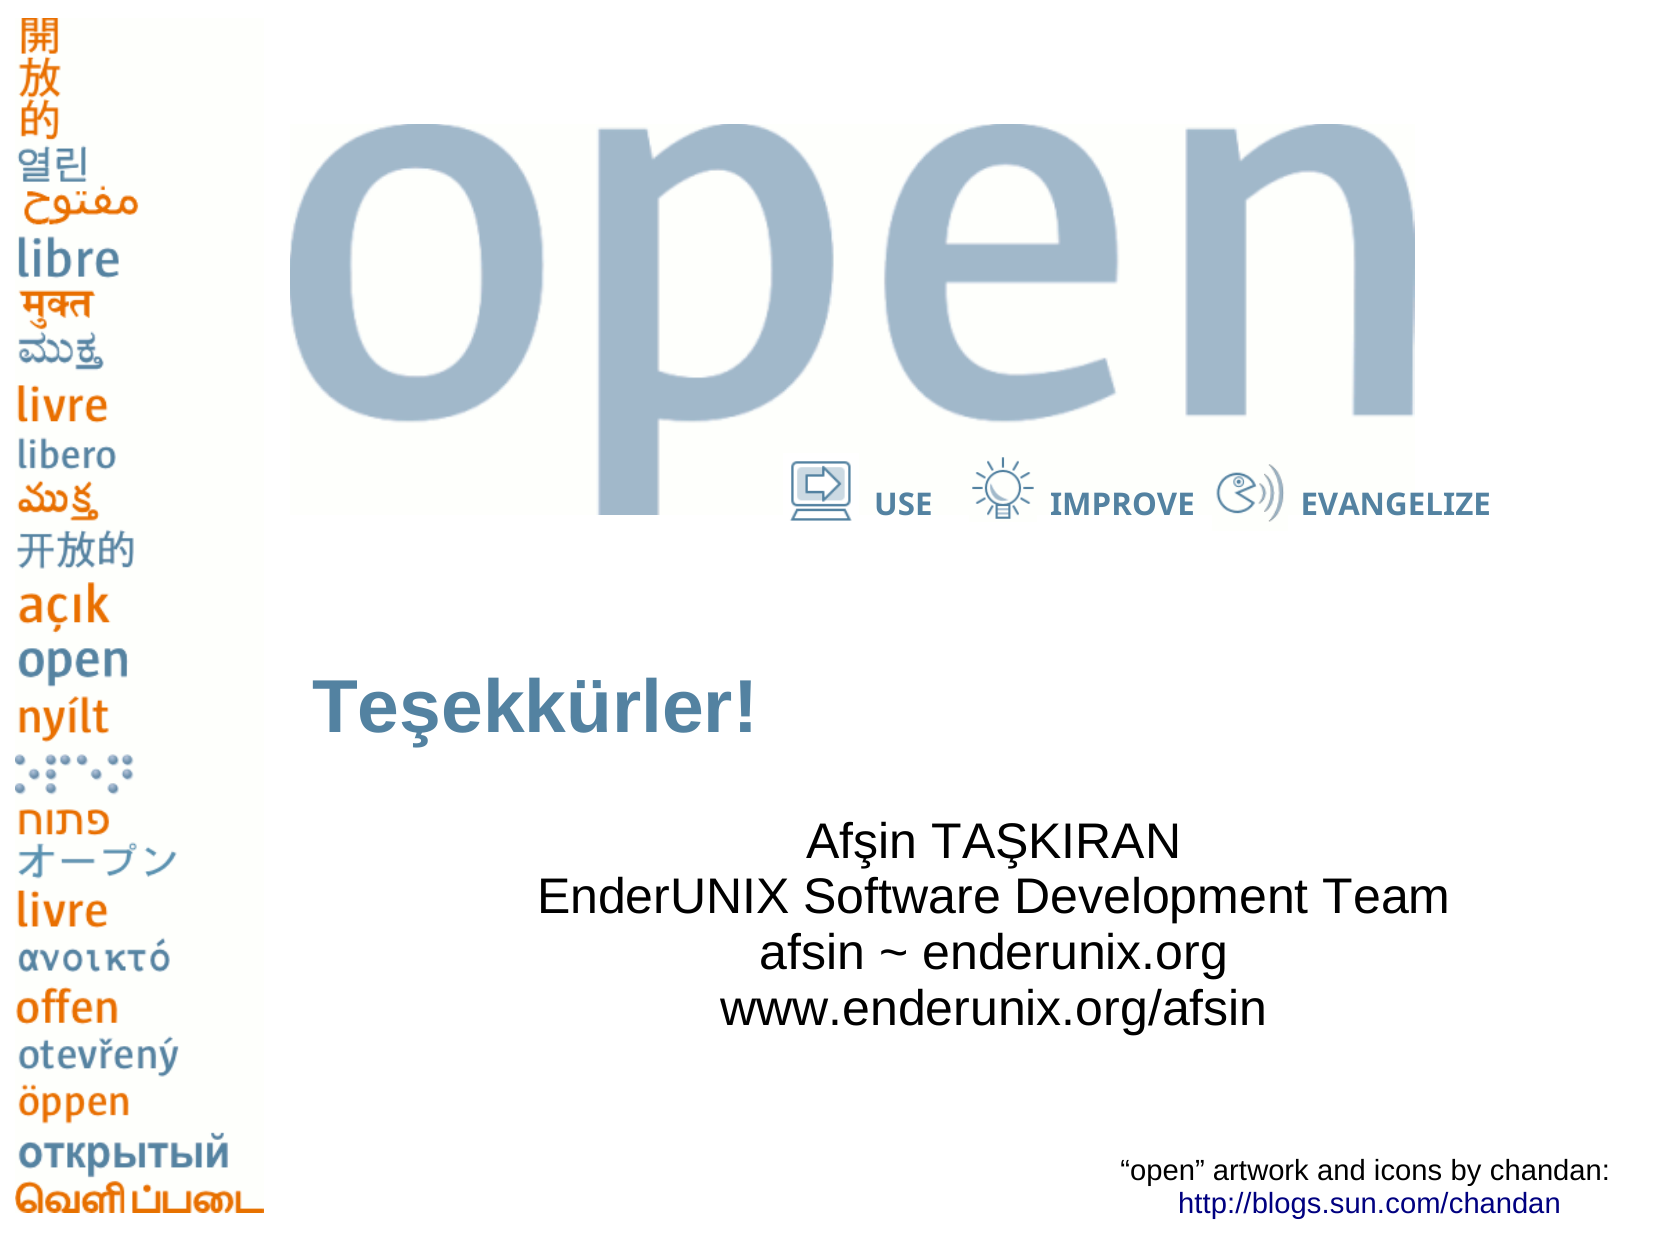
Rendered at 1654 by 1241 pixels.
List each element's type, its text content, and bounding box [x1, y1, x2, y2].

picture [1119, 506, 1126, 515]
picture [15, 18, 264, 1213]
picture [1346, 497, 1352, 506]
picture [1139, 496, 1150, 511]
picture [1069, 500, 1074, 515]
picture [1343, 510, 1354, 515]
text_box “open” artwork and icons by chandan: http://blogs.sun.com/chandan [1120, 1153, 1622, 1222]
picture [1079, 500, 1084, 515]
picture [290, 124, 1415, 531]
title Teşekkürler! [312, 641, 1566, 749]
subtitle Afşin TAŞKIRAN EnderUNIX Software Development Team afsin ~ enderunix.org www.enderunix.org/afsin [455, 813, 1534, 1092]
picture [1366, 499, 1375, 515]
